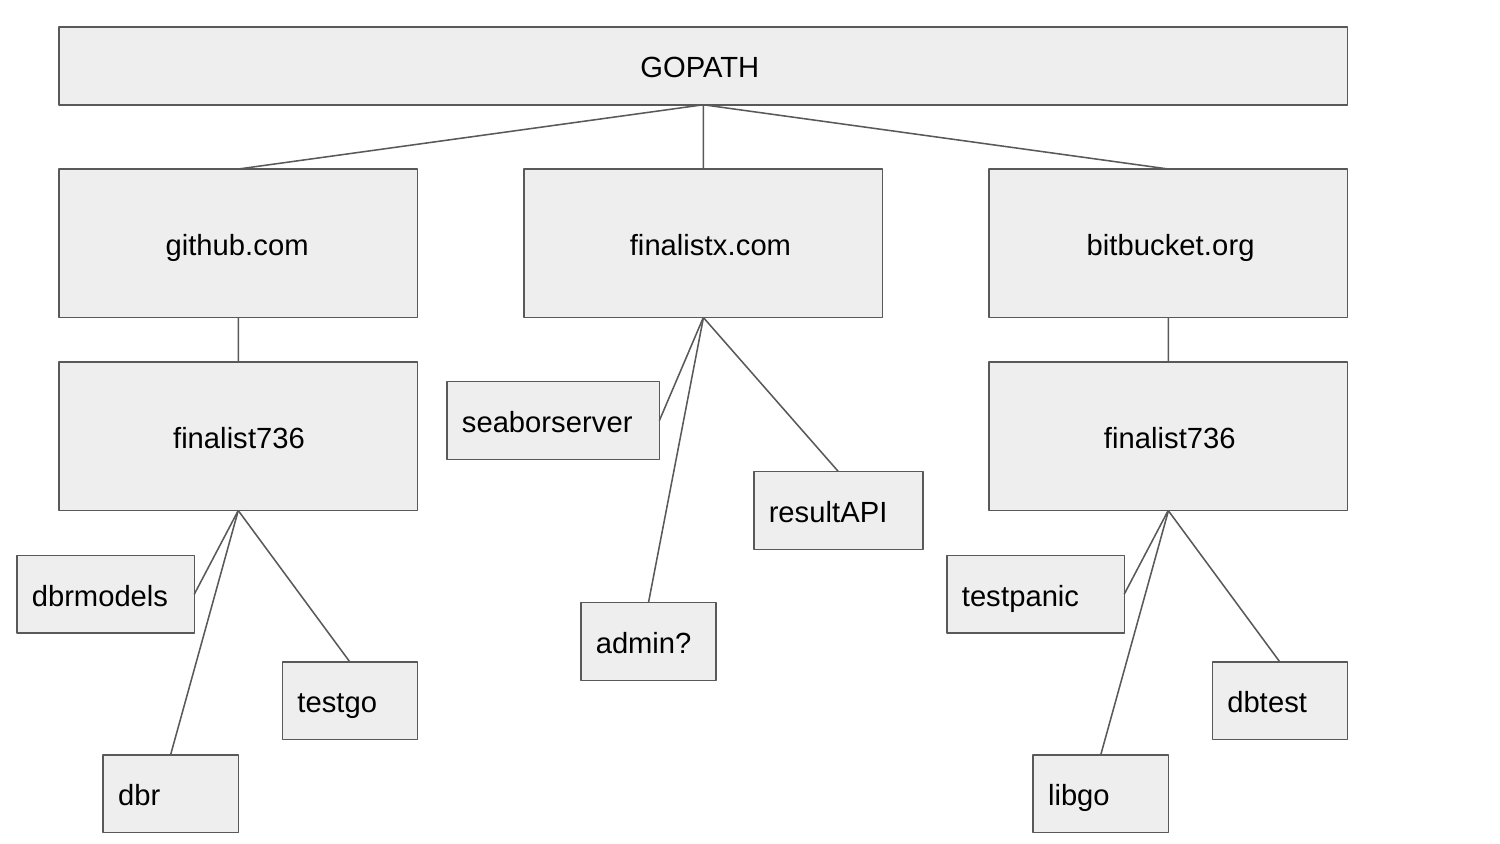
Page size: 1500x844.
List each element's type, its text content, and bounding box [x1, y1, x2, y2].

text_box dbrmodels [16, 555, 195, 634]
text_box admin? [580, 602, 717, 681]
text_box dbr [103, 754, 239, 833]
text_box finalistx.com [524, 169, 883, 318]
text_box finalist736 [989, 362, 1348, 511]
text_box seaborserver [446, 381, 660, 460]
text_box GOPATH [59, 27, 1348, 105]
text_box finalist736 [59, 362, 418, 511]
text_box testpanic [946, 555, 1125, 634]
text_box bitbucket.org [989, 169, 1348, 318]
text_box github.com [59, 169, 418, 318]
text_box resultAPI [753, 471, 924, 550]
text_box testgo [282, 661, 418, 740]
text_box dbtest [1212, 661, 1348, 740]
text_box libgo [1033, 754, 1169, 833]
